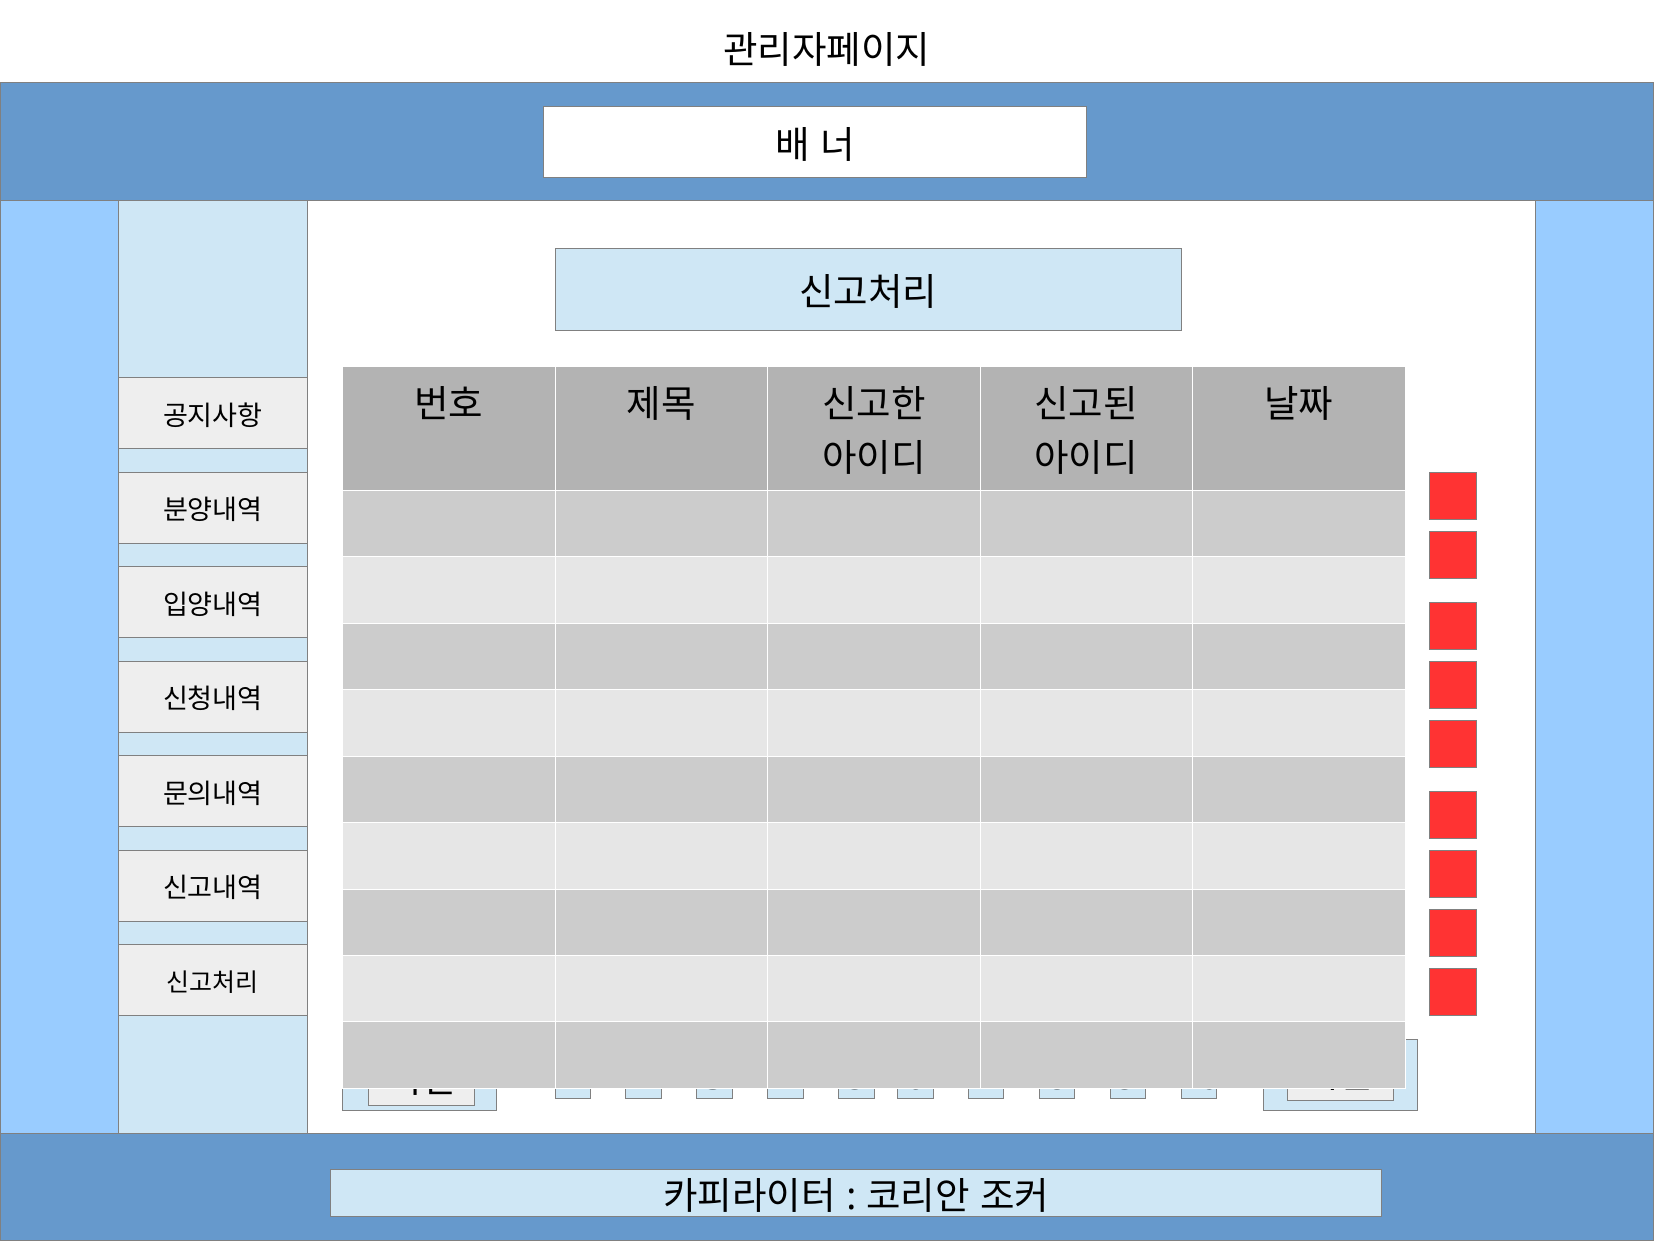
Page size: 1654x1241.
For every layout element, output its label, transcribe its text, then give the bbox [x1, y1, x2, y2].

table_cell [768, 557, 980, 623]
table_cell [556, 757, 767, 822]
table_cell [1193, 823, 1405, 889]
text_box 8 [1039, 1089, 1075, 1099]
table_cell [1193, 690, 1405, 756]
table_cell [556, 624, 767, 689]
text_box 1 [555, 1089, 591, 1099]
text_box 배 너 [543, 106, 1087, 178]
text_box 공지사항 [118, 377, 308, 449]
text_box 관리자페이지 [602, 13, 1052, 71]
table_cell [556, 1022, 767, 1088]
table_cell [343, 1022, 555, 1088]
text_box 입양내역 [118, 566, 308, 638]
table_cell [768, 823, 980, 889]
table_cell [556, 690, 767, 756]
text_box [0, 82, 1654, 1241]
text_box 신청내역 [118, 661, 308, 733]
table_cell [981, 823, 1192, 889]
text_box 신고내역 [118, 850, 308, 922]
table_cell [1193, 890, 1405, 955]
text_box 9 [1110, 1089, 1146, 1099]
table_cell [768, 491, 980, 556]
text_box 카피라이터 : 코리안 조커 [330, 1169, 1382, 1217]
text_box 신고처리 [118, 944, 308, 1016]
table_header 신고된 아이디 [981, 367, 1192, 490]
table_header 신고한 아이디 [768, 367, 980, 490]
table_cell [343, 757, 555, 822]
table_cell [343, 956, 555, 1021]
text_box 6 [897, 1089, 934, 1099]
table_cell [556, 956, 767, 1021]
table_cell [343, 690, 555, 756]
table_cell [343, 624, 555, 689]
table_cell [1193, 757, 1405, 822]
table_cell [556, 491, 767, 556]
table_cell [981, 890, 1192, 955]
table_cell [981, 757, 1192, 822]
table_cell [1193, 956, 1405, 1021]
table_cell [768, 624, 980, 689]
table_cell [343, 557, 555, 623]
text_box 5 [838, 1089, 875, 1099]
text_box 2 [625, 1089, 662, 1099]
text_box 4 [767, 1089, 804, 1099]
table_cell [981, 624, 1192, 689]
table_cell [343, 823, 555, 889]
text_box 다음 [1287, 1089, 1394, 1101]
text_box 분양내역 [118, 472, 308, 544]
text_box 문의내역 [118, 755, 308, 827]
table_cell [768, 890, 980, 955]
table_cell [1193, 491, 1405, 556]
table_cell [768, 690, 980, 756]
text_box 10 [1181, 1089, 1217, 1099]
table_cell [981, 557, 1192, 623]
table_cell [556, 823, 767, 889]
table_cell [343, 890, 555, 955]
table_cell [981, 491, 1192, 556]
text_box 7 [968, 1089, 1004, 1099]
table_cell [1193, 557, 1405, 623]
table_header 제목 [556, 367, 767, 490]
table_cell [981, 956, 1192, 1021]
text_box 신고처리 [555, 248, 1182, 331]
table_cell [1193, 624, 1405, 689]
table_cell [556, 890, 767, 955]
table_cell [768, 757, 980, 822]
table_header 번호 [343, 367, 555, 490]
table_cell [343, 491, 555, 556]
text_box 3 [696, 1089, 733, 1099]
table_cell [556, 557, 767, 623]
table_cell [768, 1022, 980, 1088]
table_cell [981, 690, 1192, 756]
table_cell [1193, 1022, 1405, 1088]
text_box 이전 [368, 1089, 475, 1106]
table_cell [768, 956, 980, 1021]
table_cell [981, 1022, 1192, 1088]
table_header 날짜 [1193, 367, 1405, 490]
